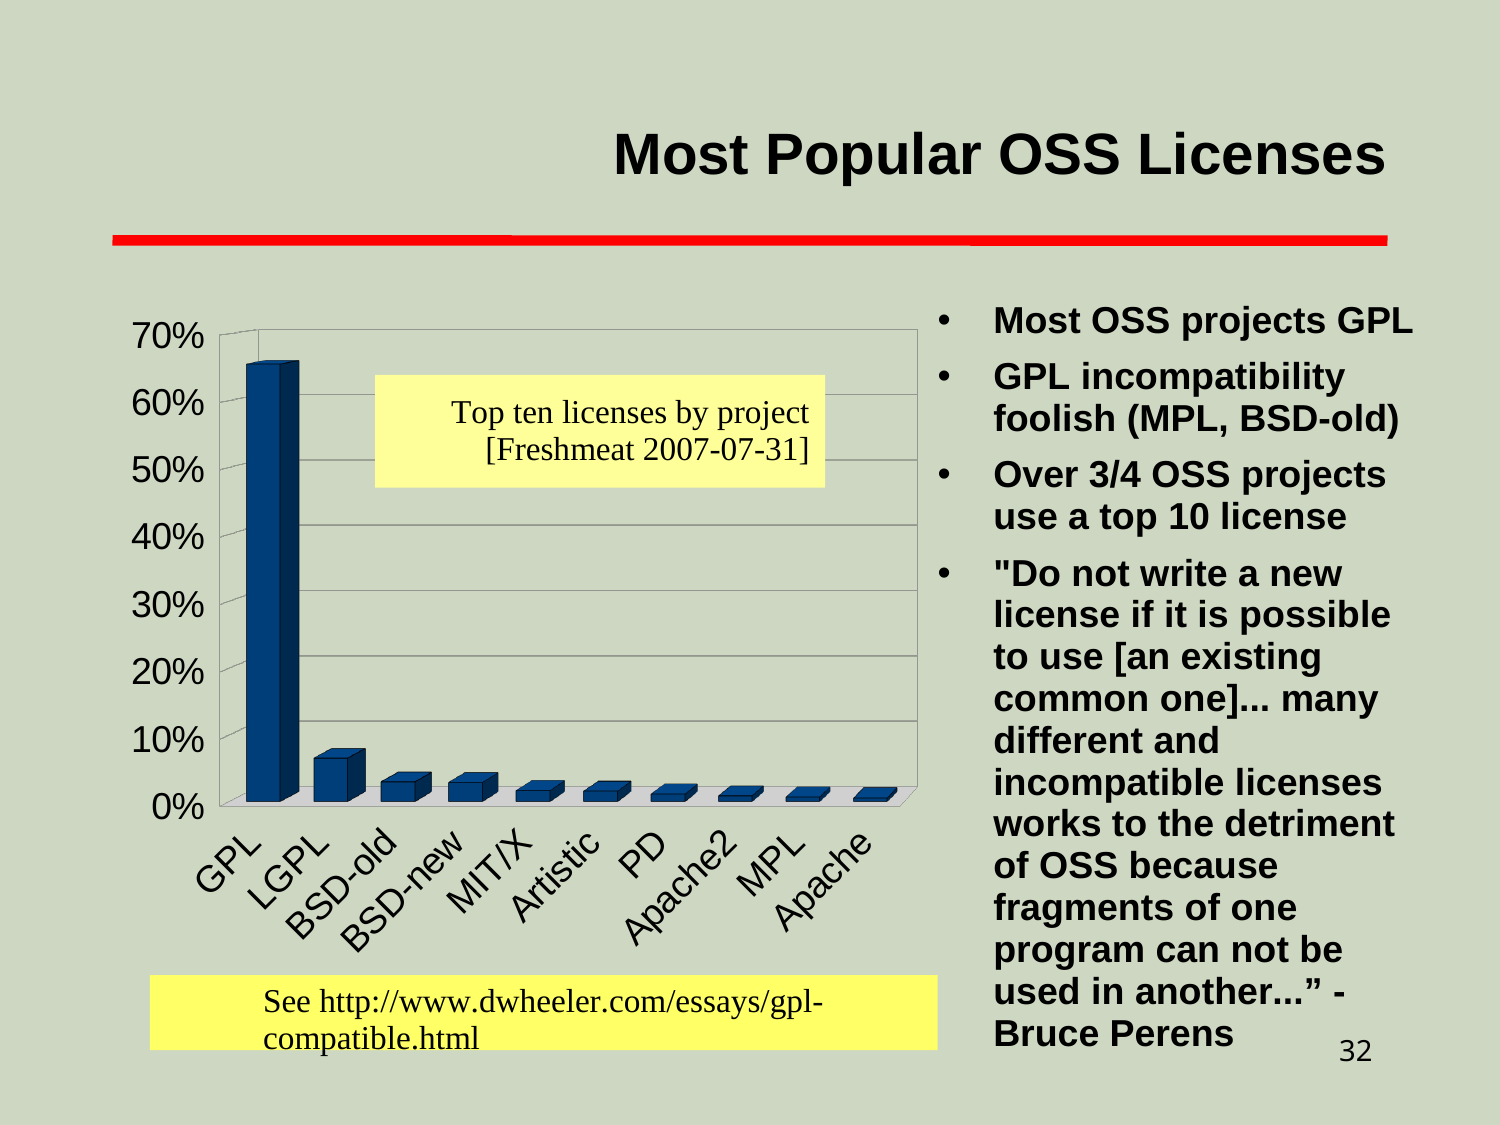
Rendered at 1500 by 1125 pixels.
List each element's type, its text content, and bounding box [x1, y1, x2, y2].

text_box See http://www.dwheeler.com/essays/gpl-compatible.html [149, 975, 938, 1051]
text_box Top ten licenses by project [Freshmeat 2007-07-31] [375, 374, 826, 488]
chart [111, 299, 937, 976]
title Most Popular OSS Licenses [337, 85, 1388, 224]
list Most OSS projects GPL GPL incompatibility foolish (MPL, BSD-old) Over 3/4 OSS projects use a top 10 license "Do not write a new license if it is possible to use [an existing common one]... many different and incompatible licenses works to the detriment of OSS because fragments of one program can not be used in another...” - Bruce Perens [937, 299, 1425, 1084]
